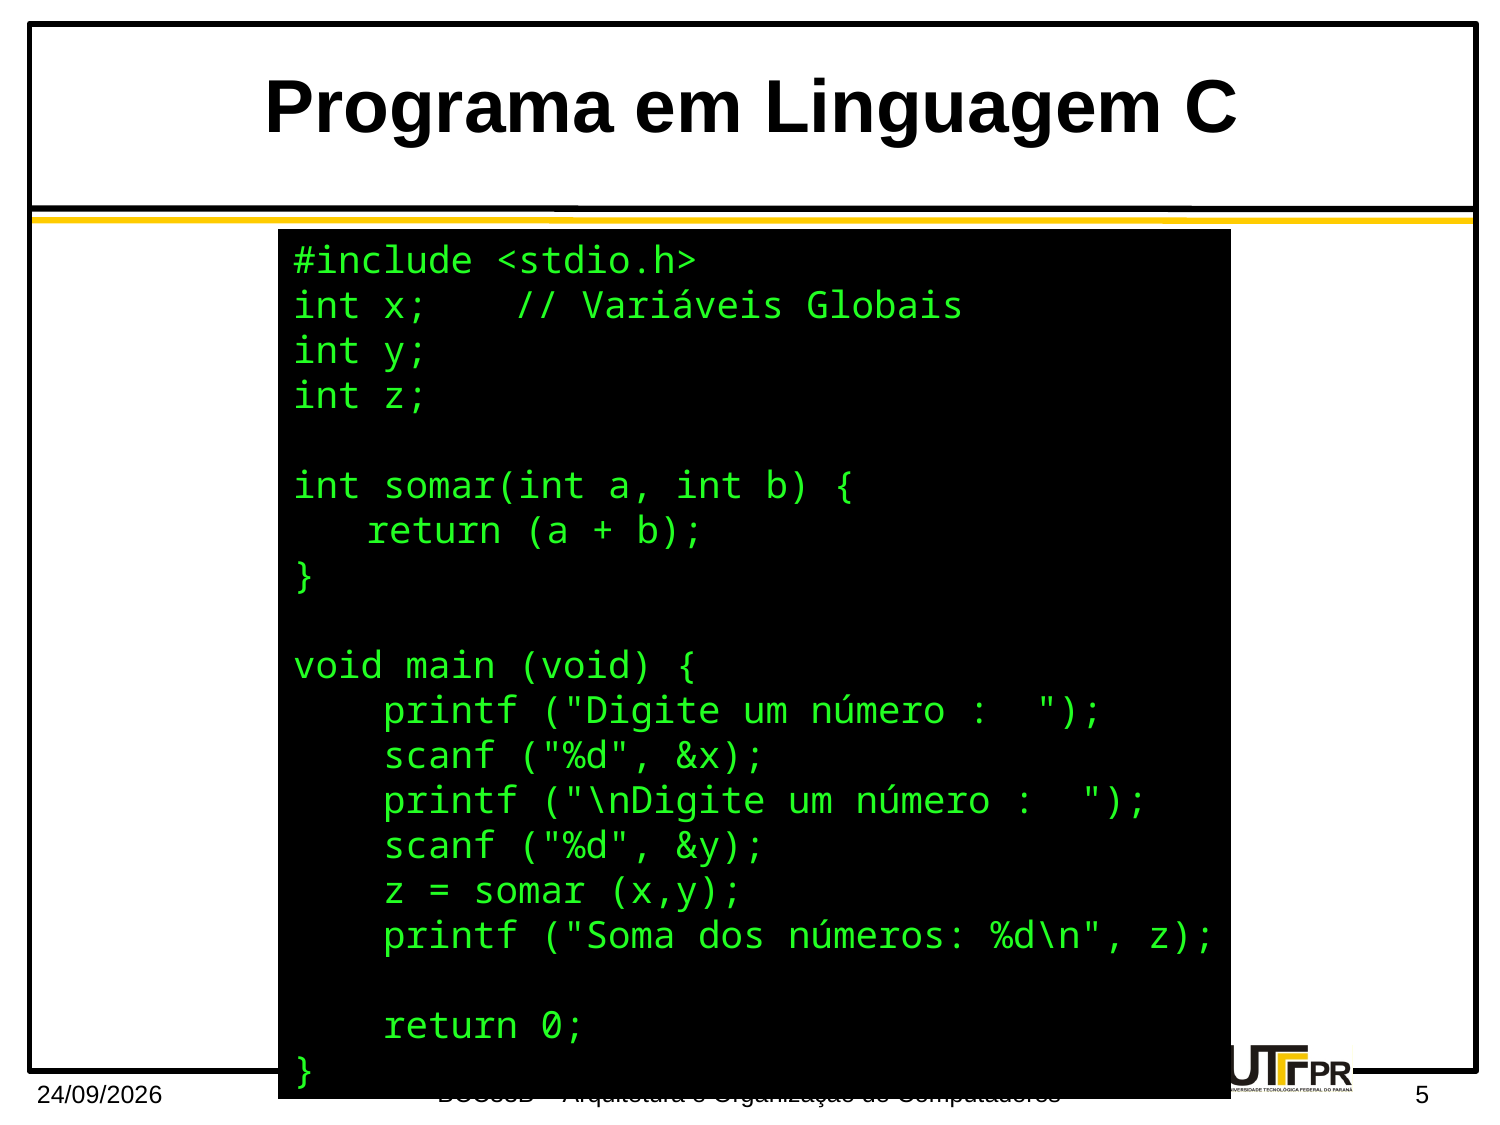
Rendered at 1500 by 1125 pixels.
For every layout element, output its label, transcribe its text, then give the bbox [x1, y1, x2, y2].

text_box #include <stdio.h> int x; // Variáveis Globais int y; int z; int somar(int a, int b) { return (a + b); } void main (void) { printf ("Digite um número : "); scanf ("%d", &x); printf ("\nDigite um número : "); scanf ("%d", &y); z = somar (x,y); printf ("Soma dos números: %d\n", z); return 0; } [278, 229, 1231, 1099]
picture [1231, 1045, 1353, 1092]
title Programa em Linguagem C [35, 11, 1469, 207]
